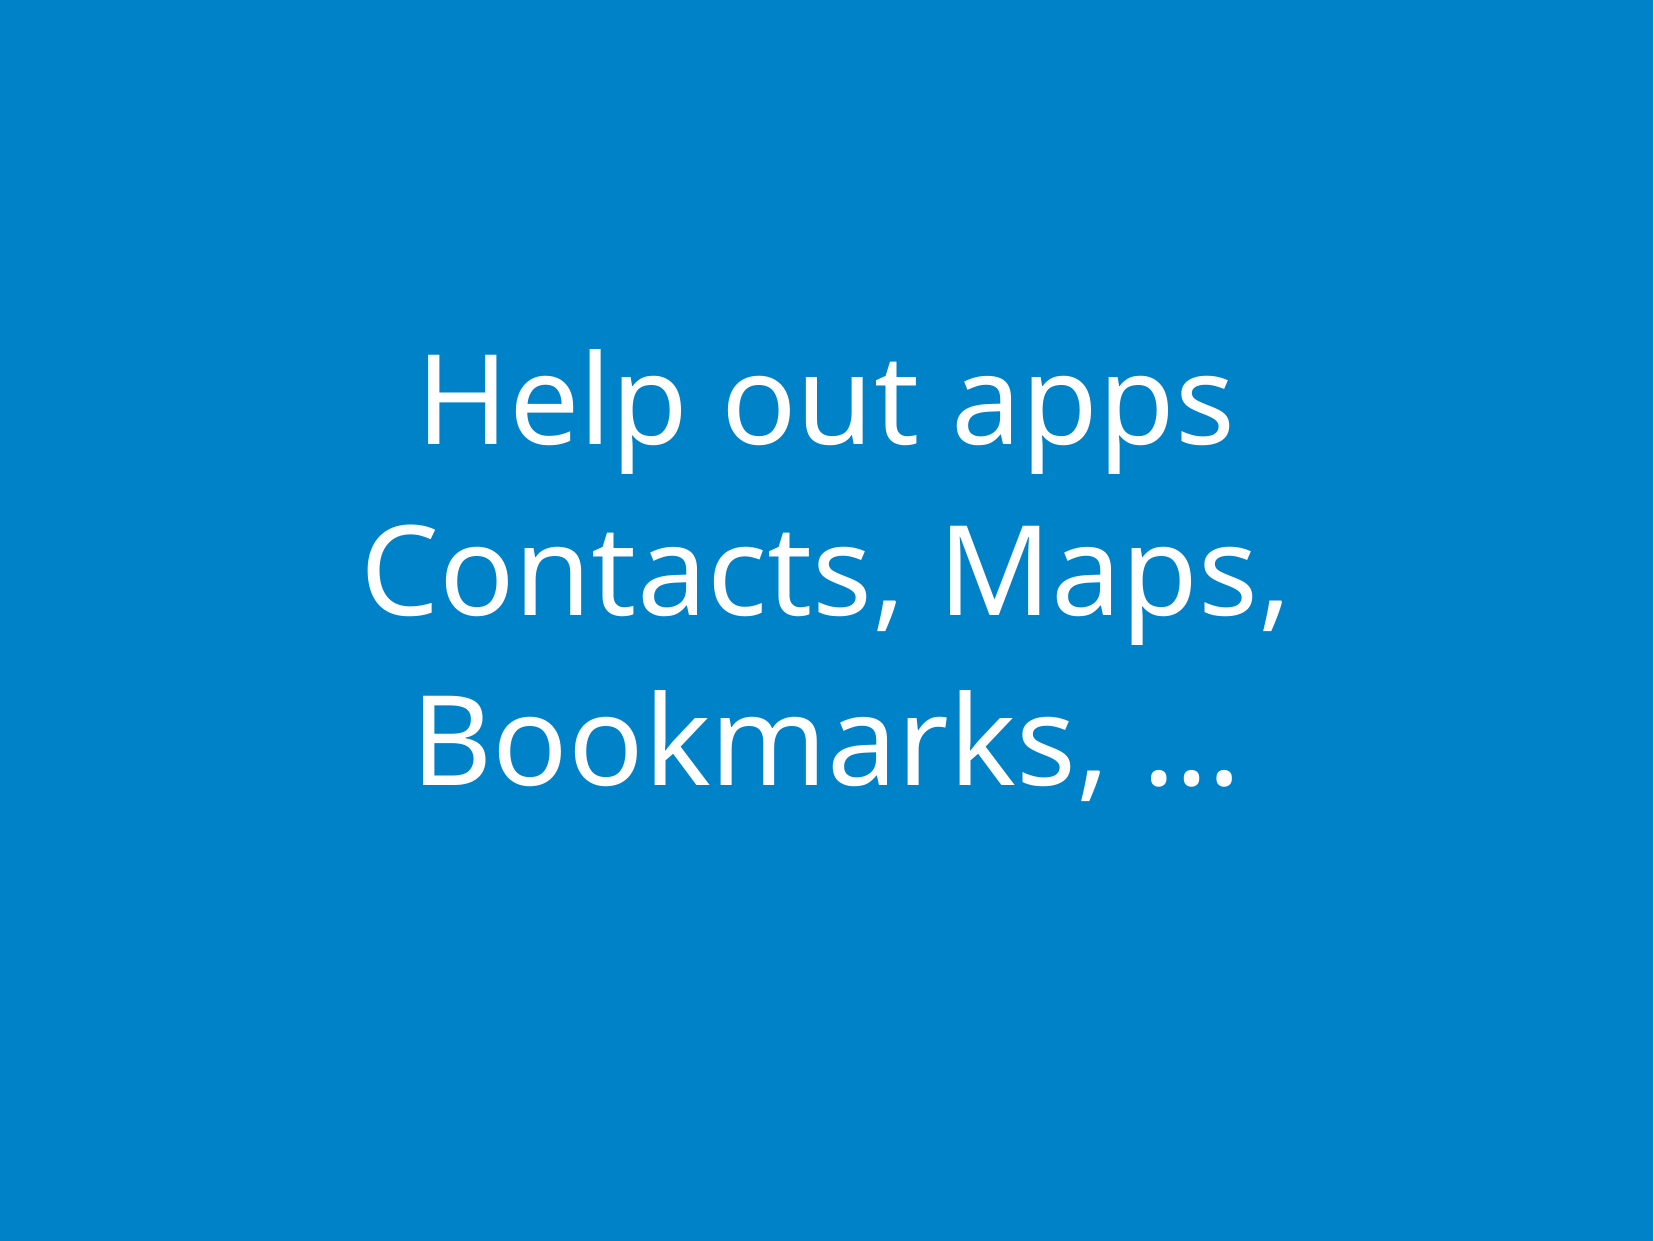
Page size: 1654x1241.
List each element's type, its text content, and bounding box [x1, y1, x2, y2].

title Help out apps Contacts, Maps, Bookmarks, … [82, 311, 1571, 822]
